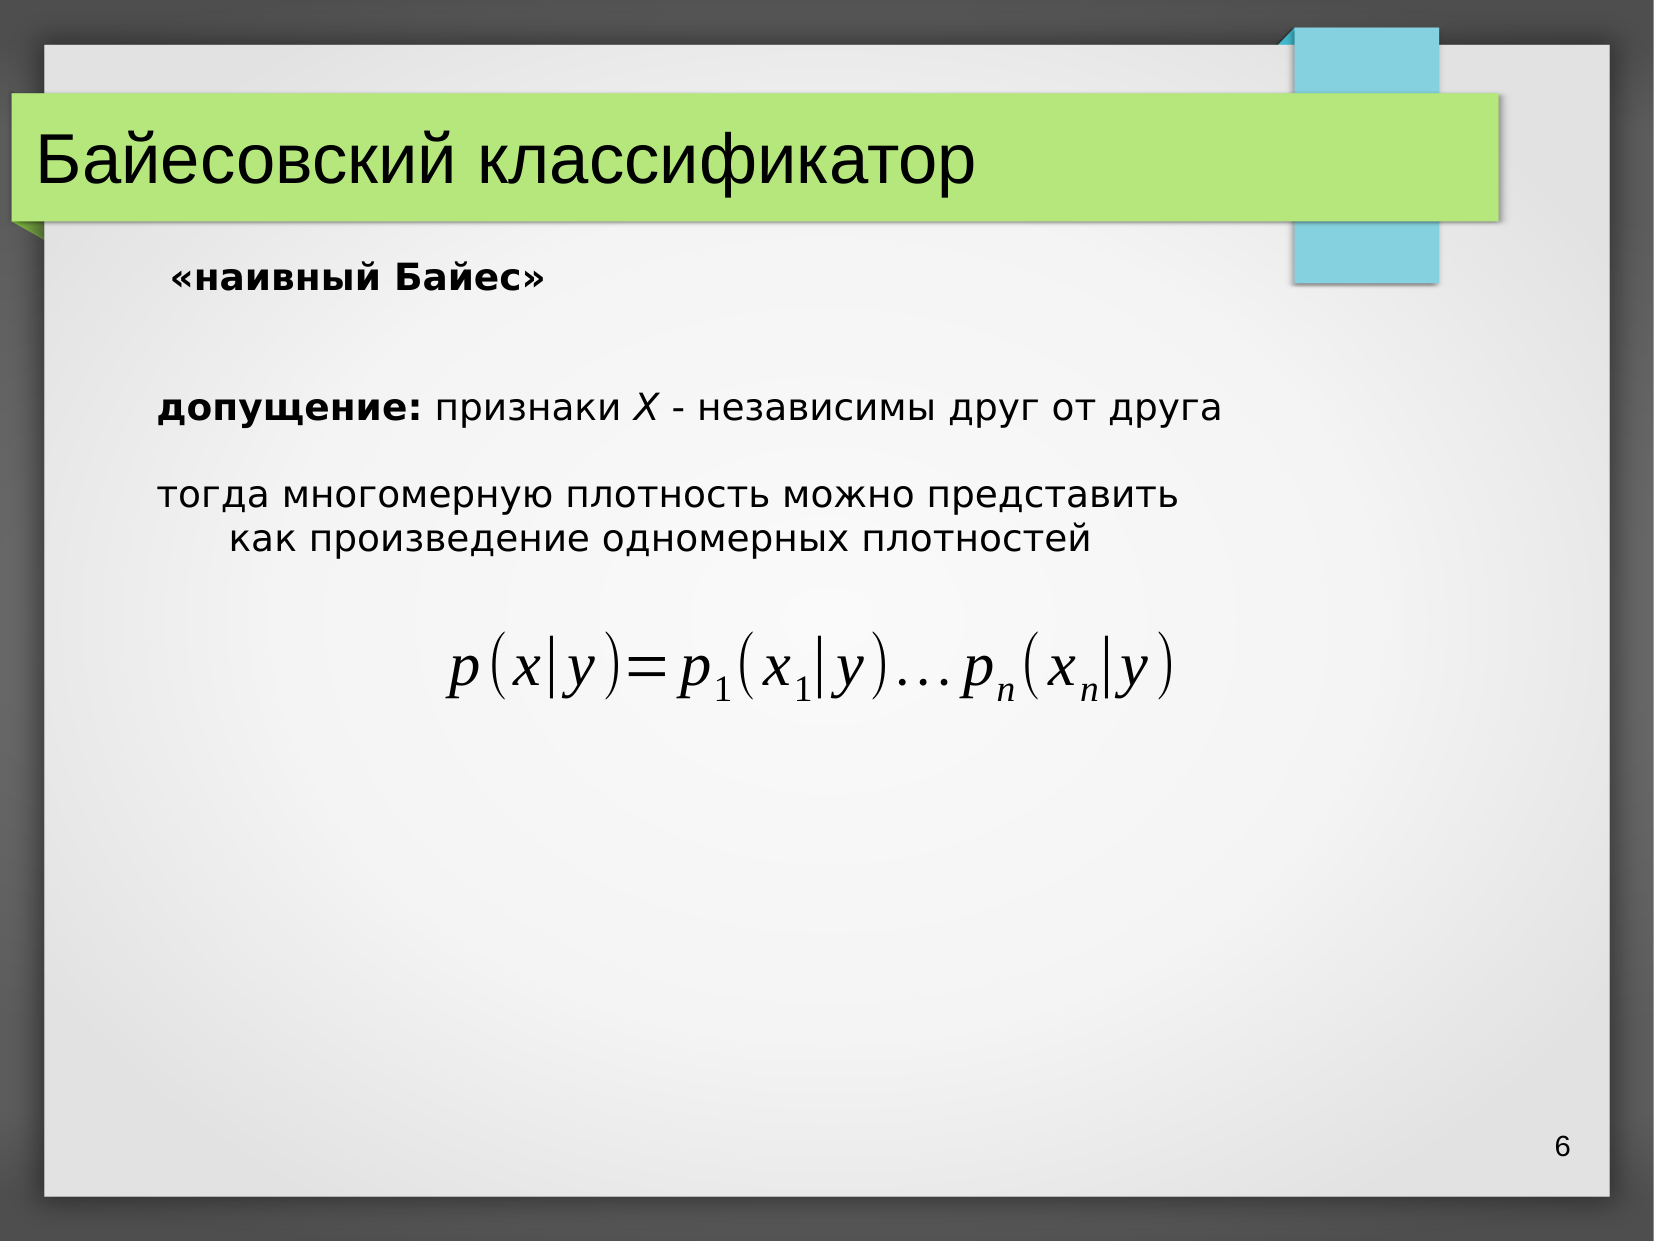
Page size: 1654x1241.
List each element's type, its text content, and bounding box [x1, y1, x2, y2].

picture [0, 0, 1654, 1241]
chart [437, 629, 1183, 709]
title Байесовский классификатор [35, 118, 1489, 199]
text_box «наивный Байес» допущение: признаки X - независимы друг от друга тогда многомерную плотность можно представить как произведение одномерных плотностей [141, 248, 1252, 745]
